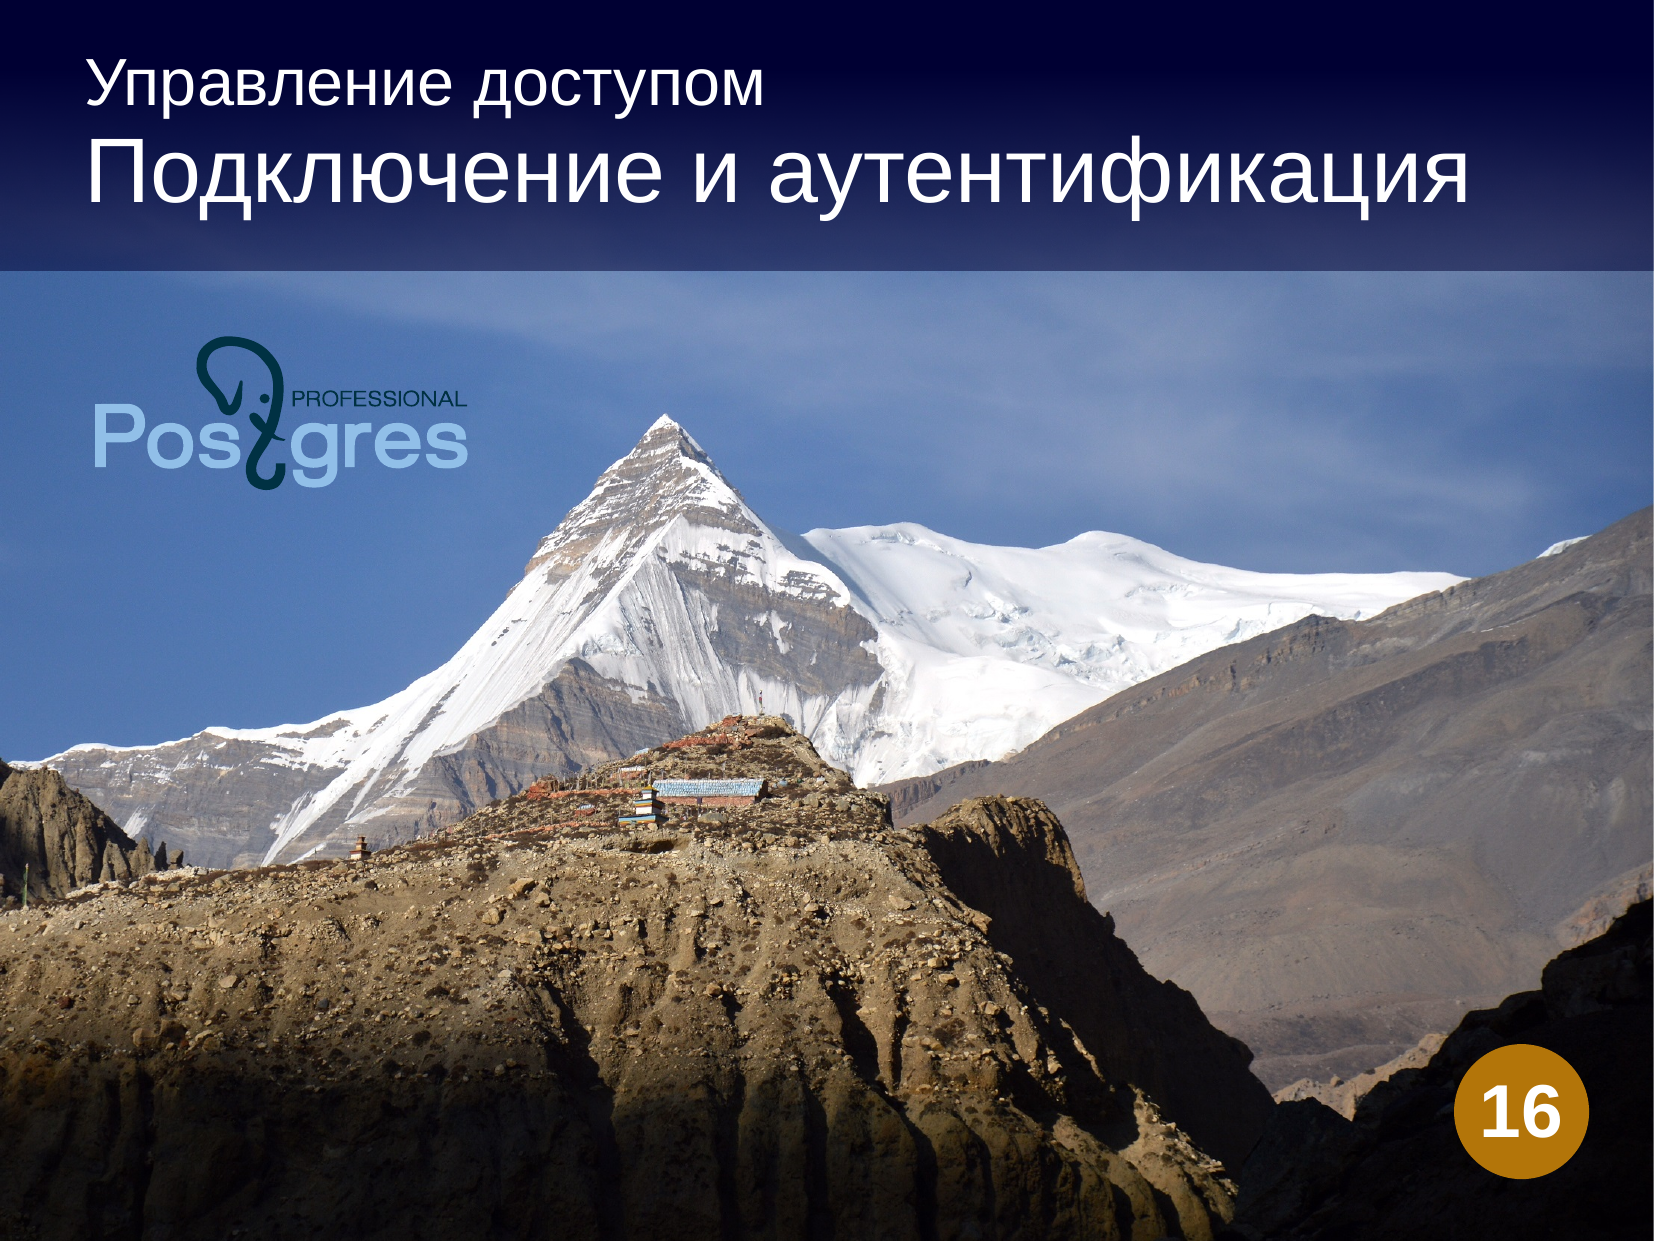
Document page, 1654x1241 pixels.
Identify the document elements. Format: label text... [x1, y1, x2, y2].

text_box 16 [1454, 1044, 1590, 1180]
picture [0, 271, 1654, 1241]
title Управление доступом Подключение и аутентификация [84, 44, 1636, 251]
